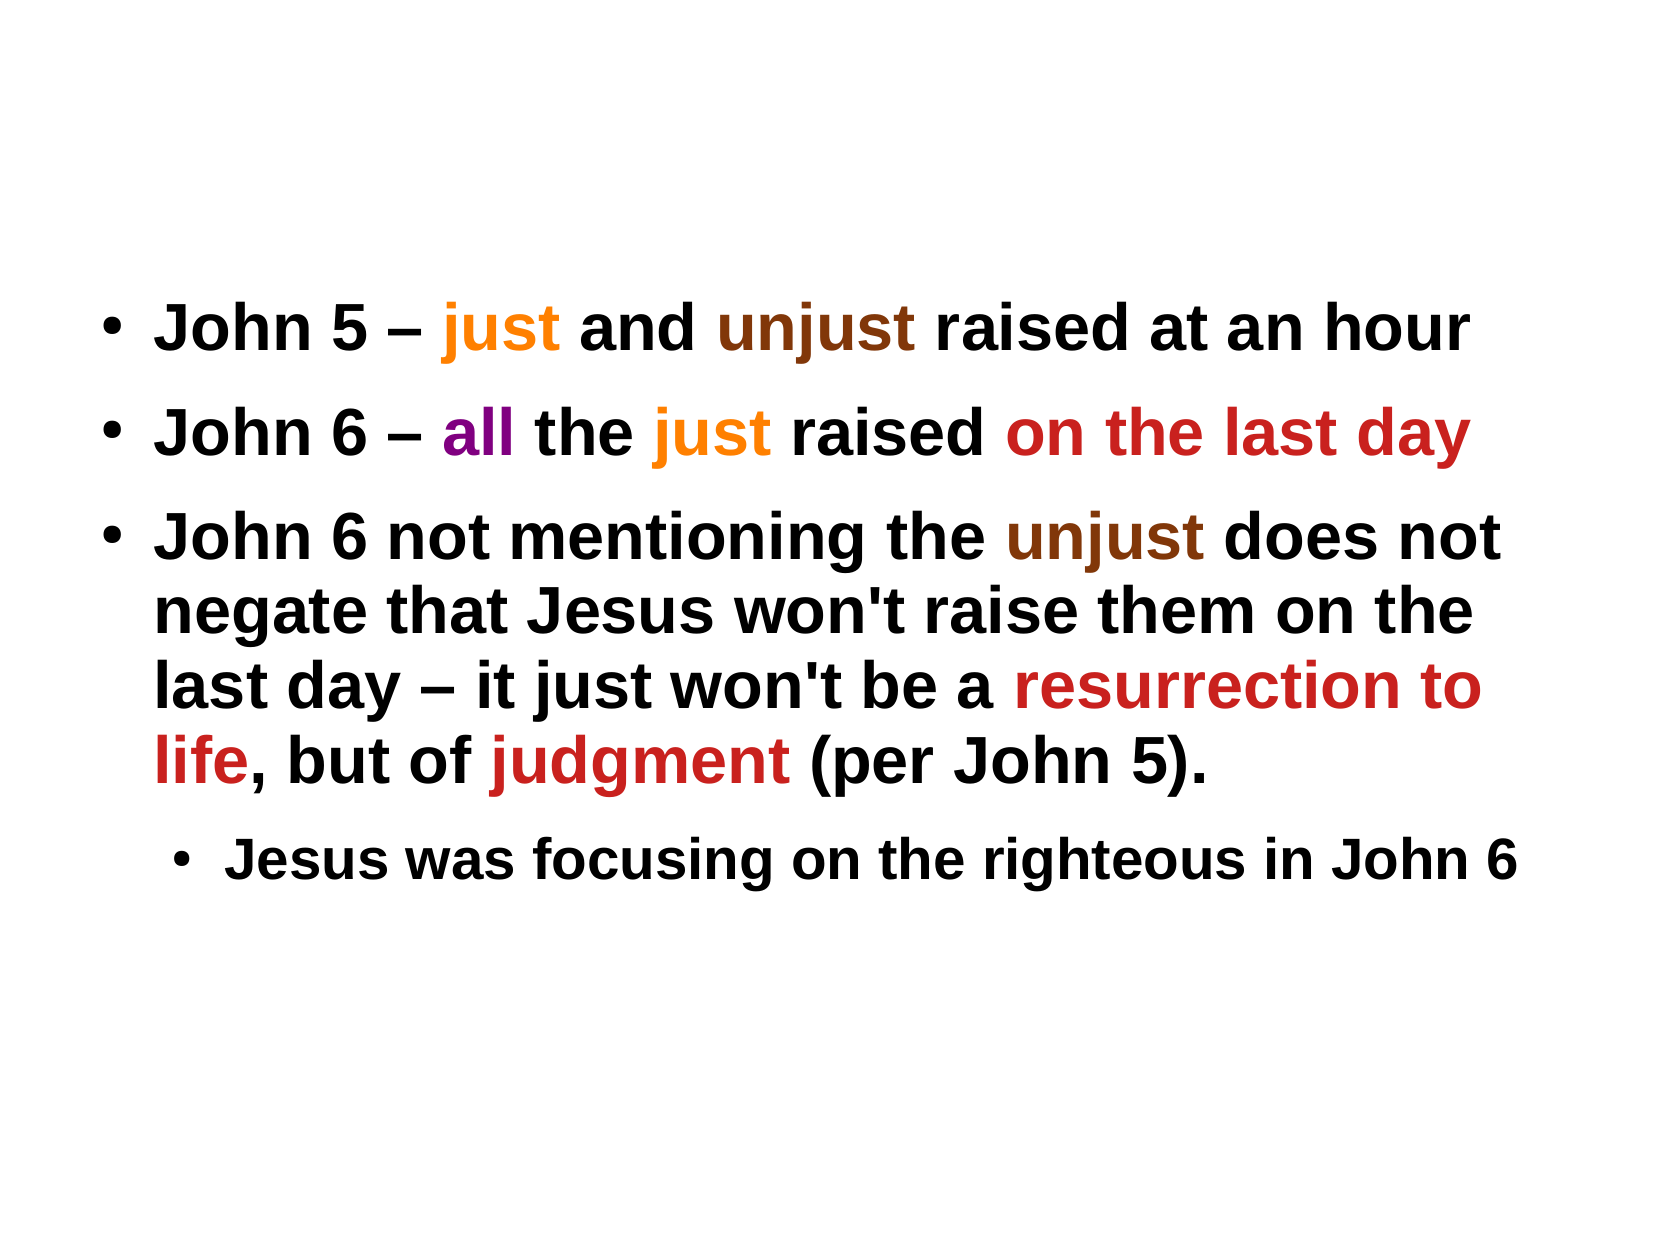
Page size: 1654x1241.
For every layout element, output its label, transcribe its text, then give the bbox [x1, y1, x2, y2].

list John 5 – just and unjust raised at an hour John 6 – all the just raised on the last day John 6 not mentioning the unjust does not negate that Jesus won't raise them on the last day – it just won't be a resurrection to life, but of judgment (per John 5). Jesus was focusing on the righteous in John 6 [82, 290, 1571, 1010]
